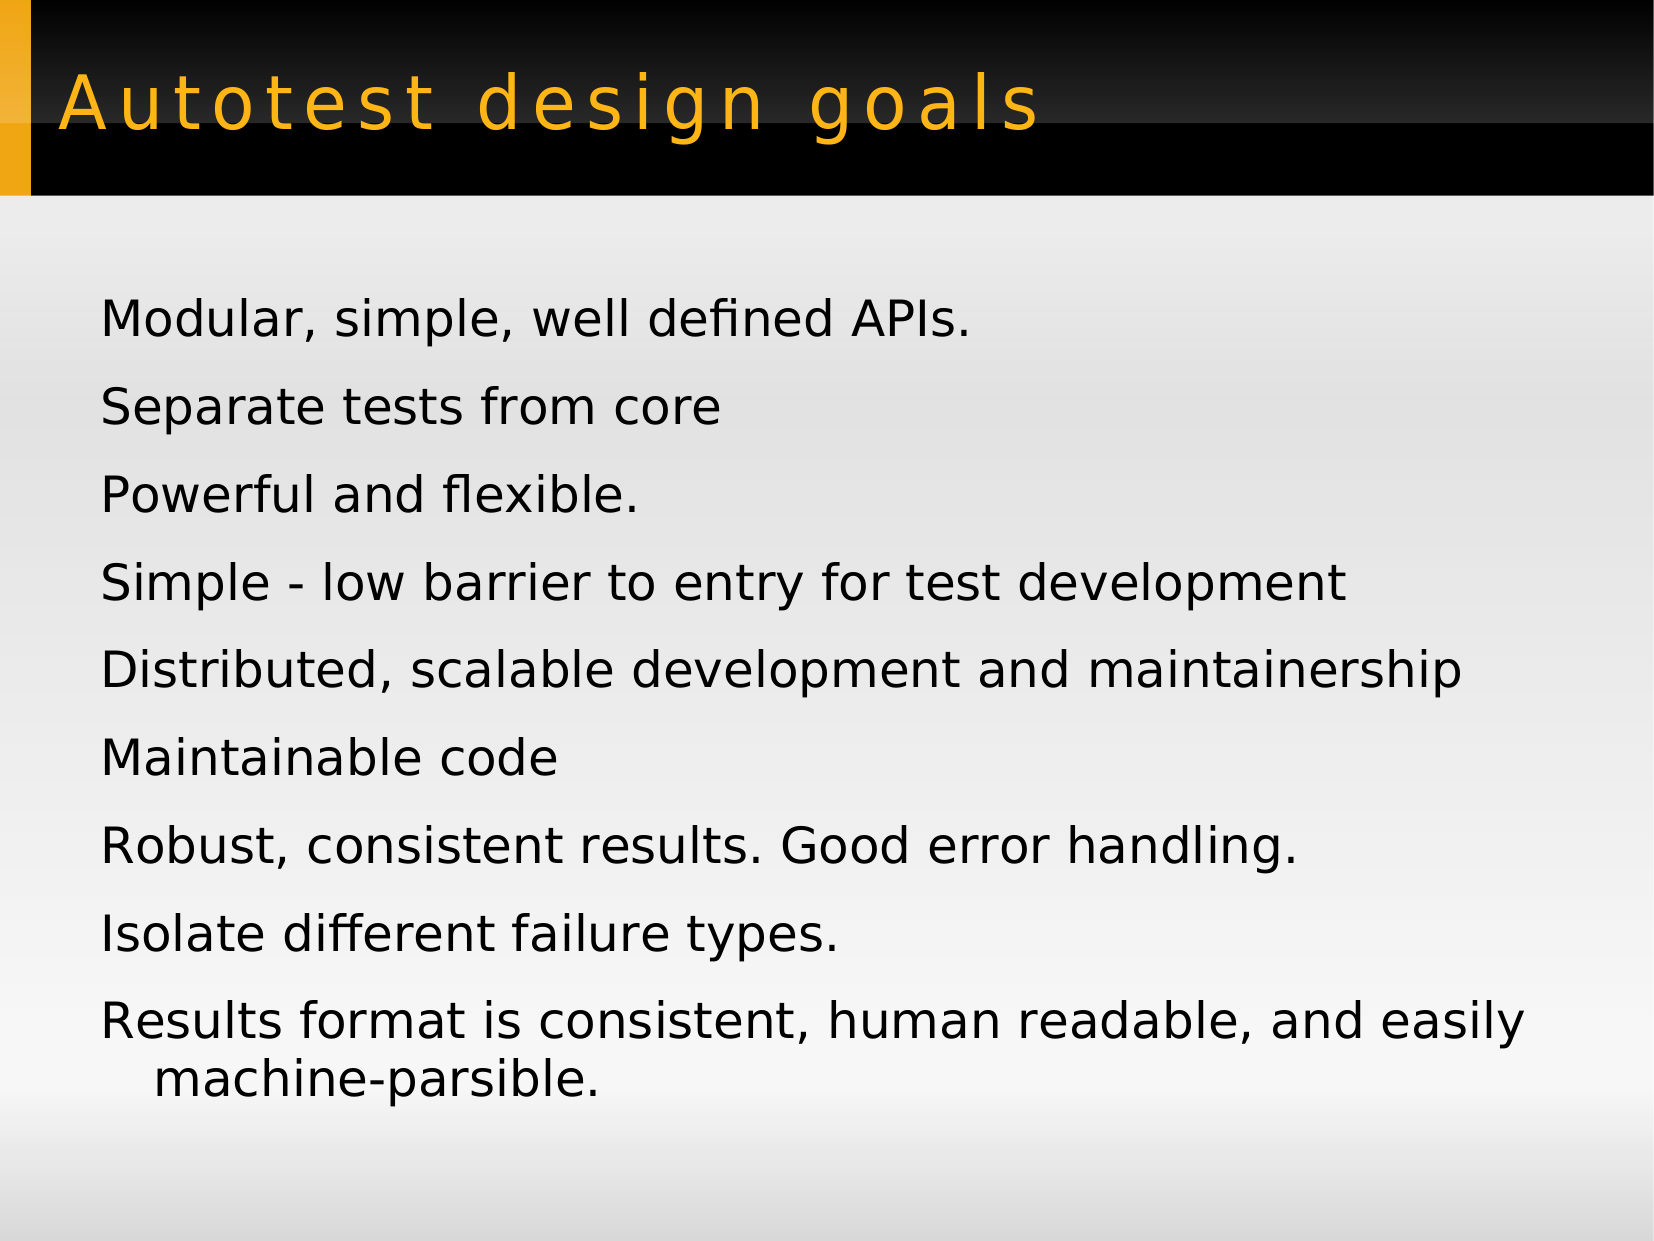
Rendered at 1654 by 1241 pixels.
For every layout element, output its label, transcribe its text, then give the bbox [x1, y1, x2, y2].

list Modular, simple, well defined APIs. Separate tests from core Powerful and flexible. Simple - low barrier to entry for test development Distributed, scalable development and maintainership Maintainable code Robust, consistent results. Good error handling. Isolate different failure types. Results format is consistent, human readable, and easily machine-parsible. [82, 290, 1571, 1109]
title Autotest design goals [59, 29, 1651, 178]
picture [0, 0, 1654, 1241]
